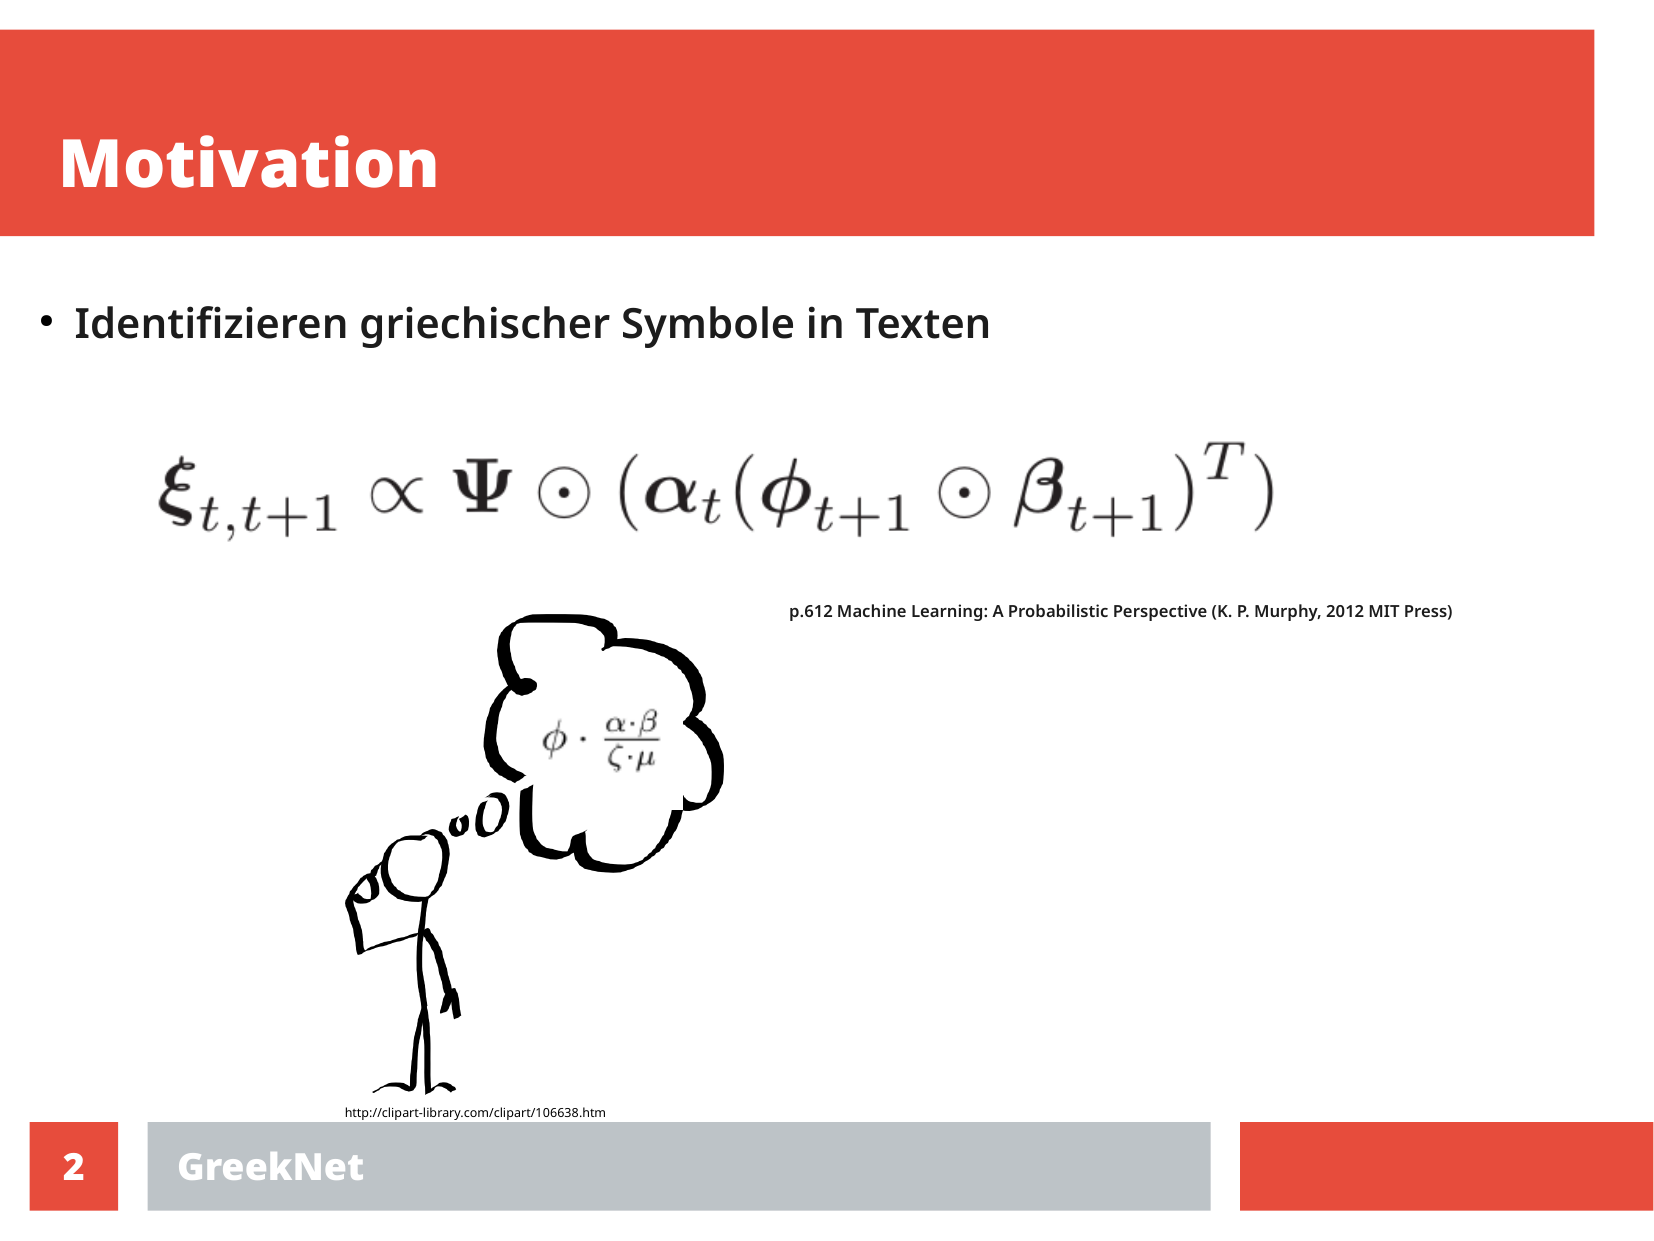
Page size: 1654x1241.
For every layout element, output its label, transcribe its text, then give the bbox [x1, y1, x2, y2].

picture [345, 614, 724, 1096]
text_box http://clipart-library.com/clipart/106638.htm [330, 1096, 1188, 1156]
list Identifizieren griechischer Symbole in Texten [39, 293, 1546, 436]
list p.612 Machine Learning: A Probabilistic Perspective (K. P. Murphy, 2012 MIT Press) [789, 600, 1654, 639]
picture [48, 398, 1396, 571]
title Motivation [59, 59, 1595, 207]
